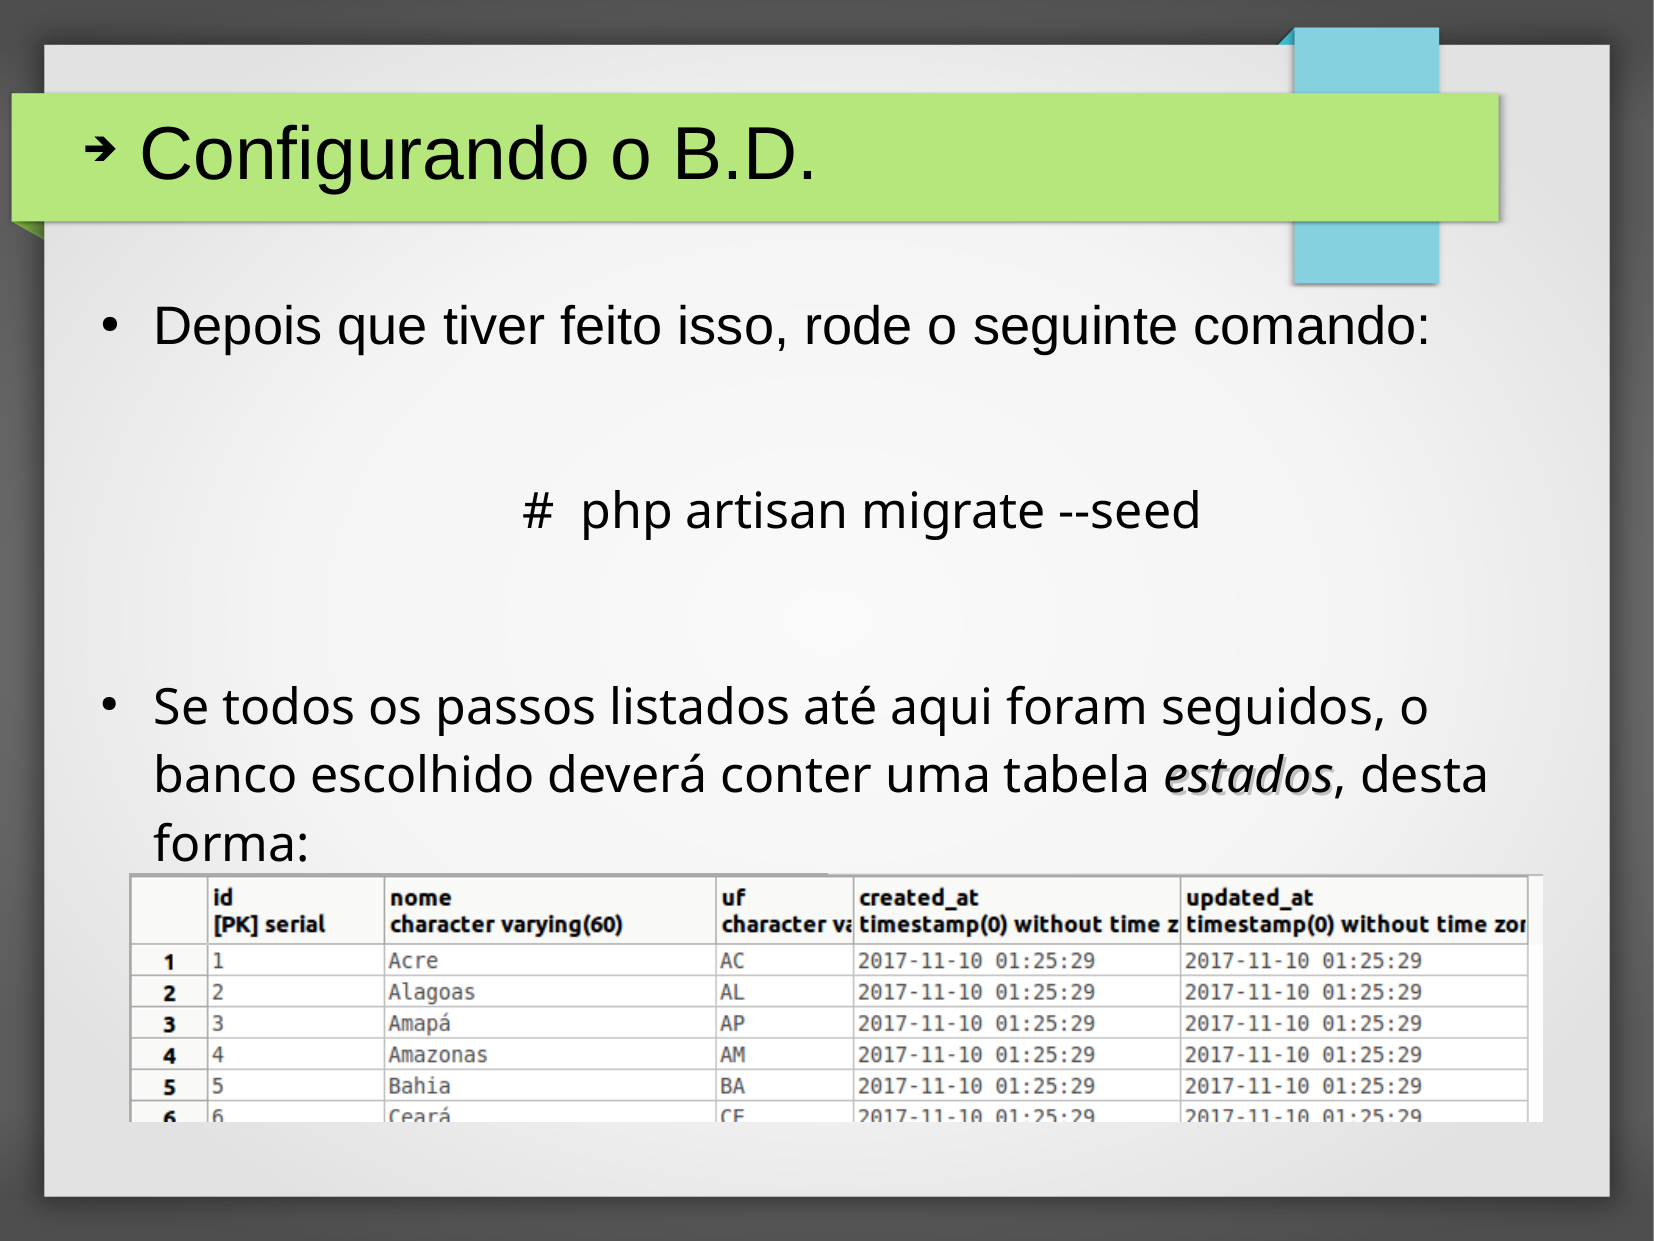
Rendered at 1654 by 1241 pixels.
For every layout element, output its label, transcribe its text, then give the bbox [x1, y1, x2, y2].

list Depois que tiver feito isso, rode o seguinte comando: # php artisan migrate --seed Se todos os passos listados até aqui foram seguidos, o banco escolhido deverá conter uma tabela estados, desta forma: [82, 295, 1571, 1015]
picture [0, 0, 1654, 1241]
title Configurando o B.D. [82, 94, 1264, 213]
